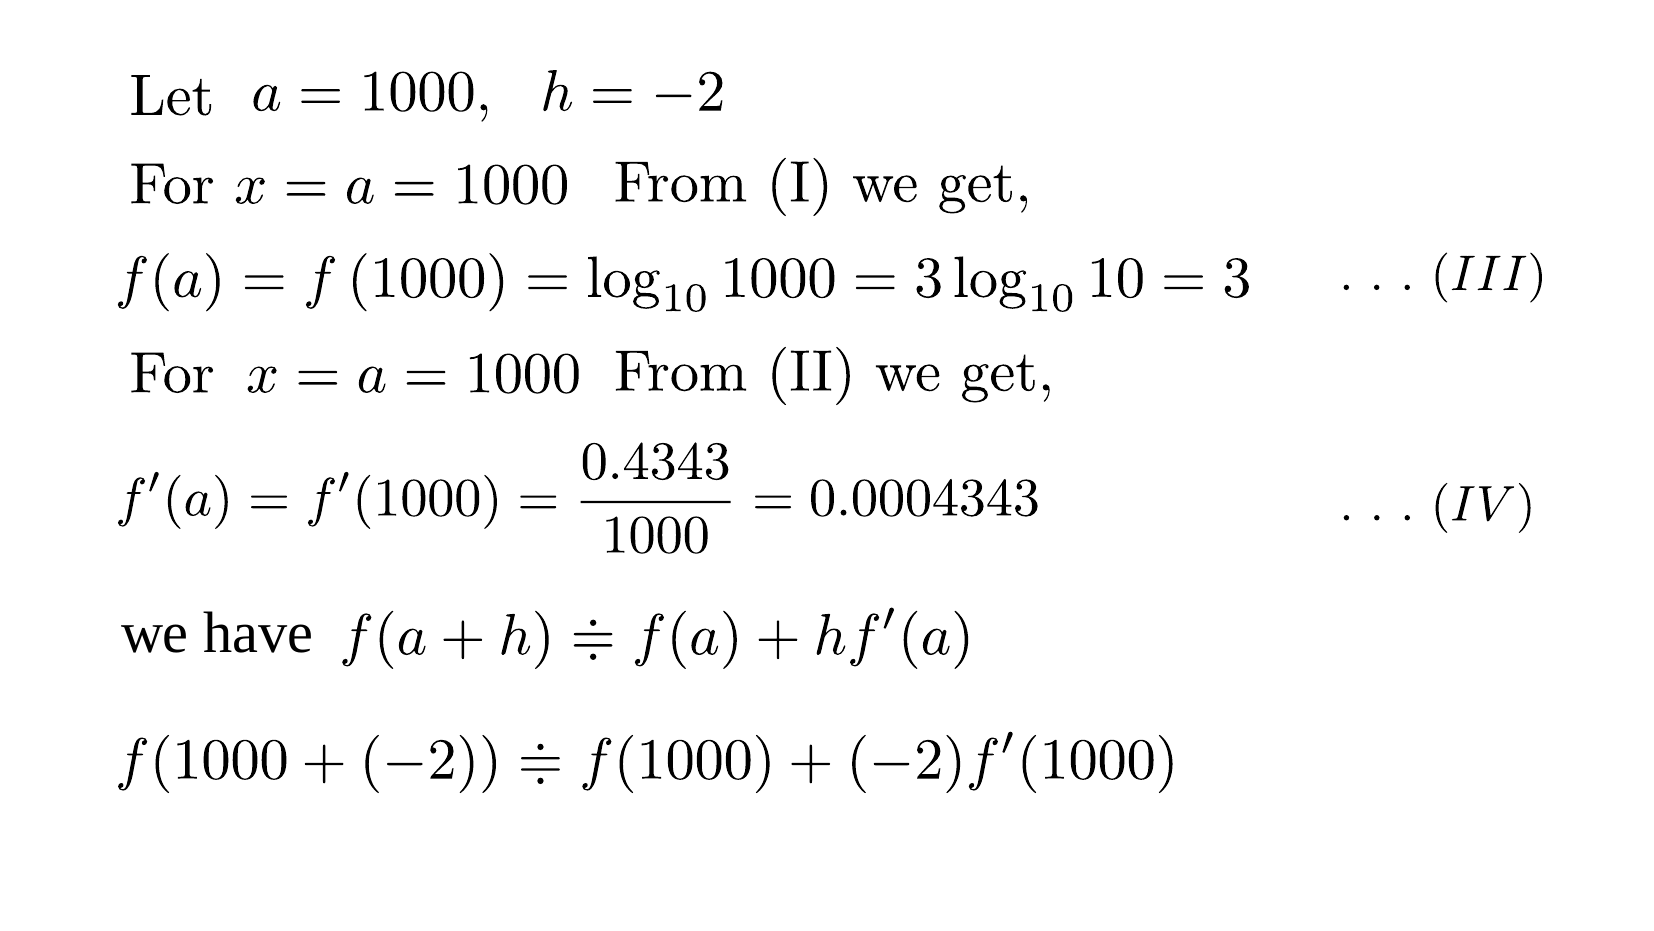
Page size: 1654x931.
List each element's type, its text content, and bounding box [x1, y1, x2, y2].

text_box [342, 607, 969, 669]
text_box [253, 70, 723, 122]
text_box [131, 75, 212, 116]
text_box [131, 352, 214, 394]
text_box [235, 164, 567, 205]
text_box [247, 353, 579, 394]
text_box [1341, 252, 1542, 303]
title we have [47, 37, 1607, 886]
text_box [1341, 482, 1531, 533]
text_box [131, 163, 214, 205]
text_box [615, 157, 1028, 217]
text_box [117, 731, 1173, 794]
text_box [615, 346, 1050, 406]
text_box [117, 253, 1249, 312]
text_box [117, 442, 1038, 554]
